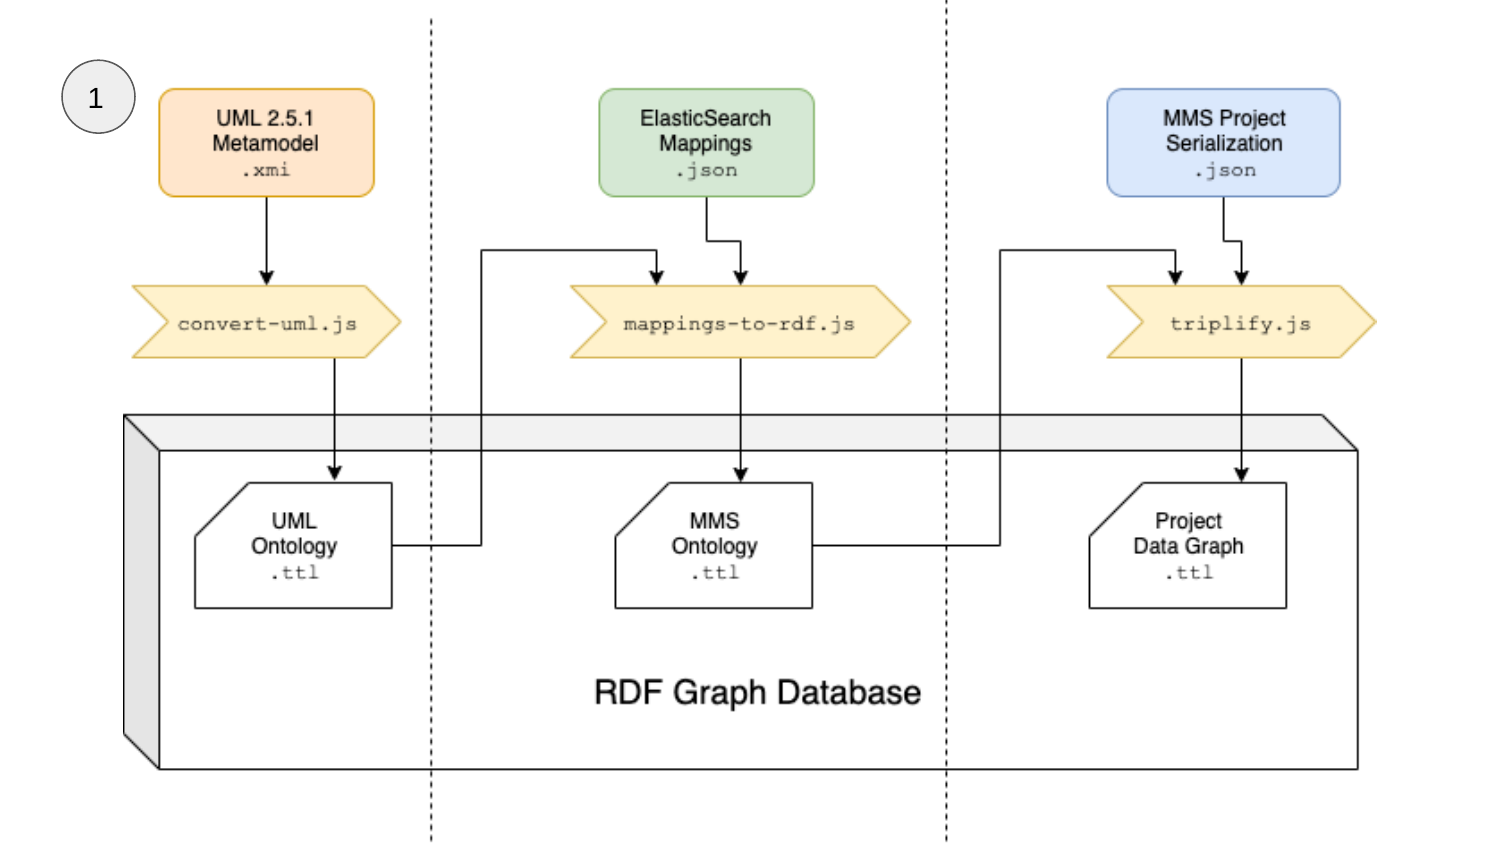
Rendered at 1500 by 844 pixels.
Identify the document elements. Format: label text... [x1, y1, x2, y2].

picture [123, 0, 1377, 844]
text_box 1 [62, 60, 136, 134]
